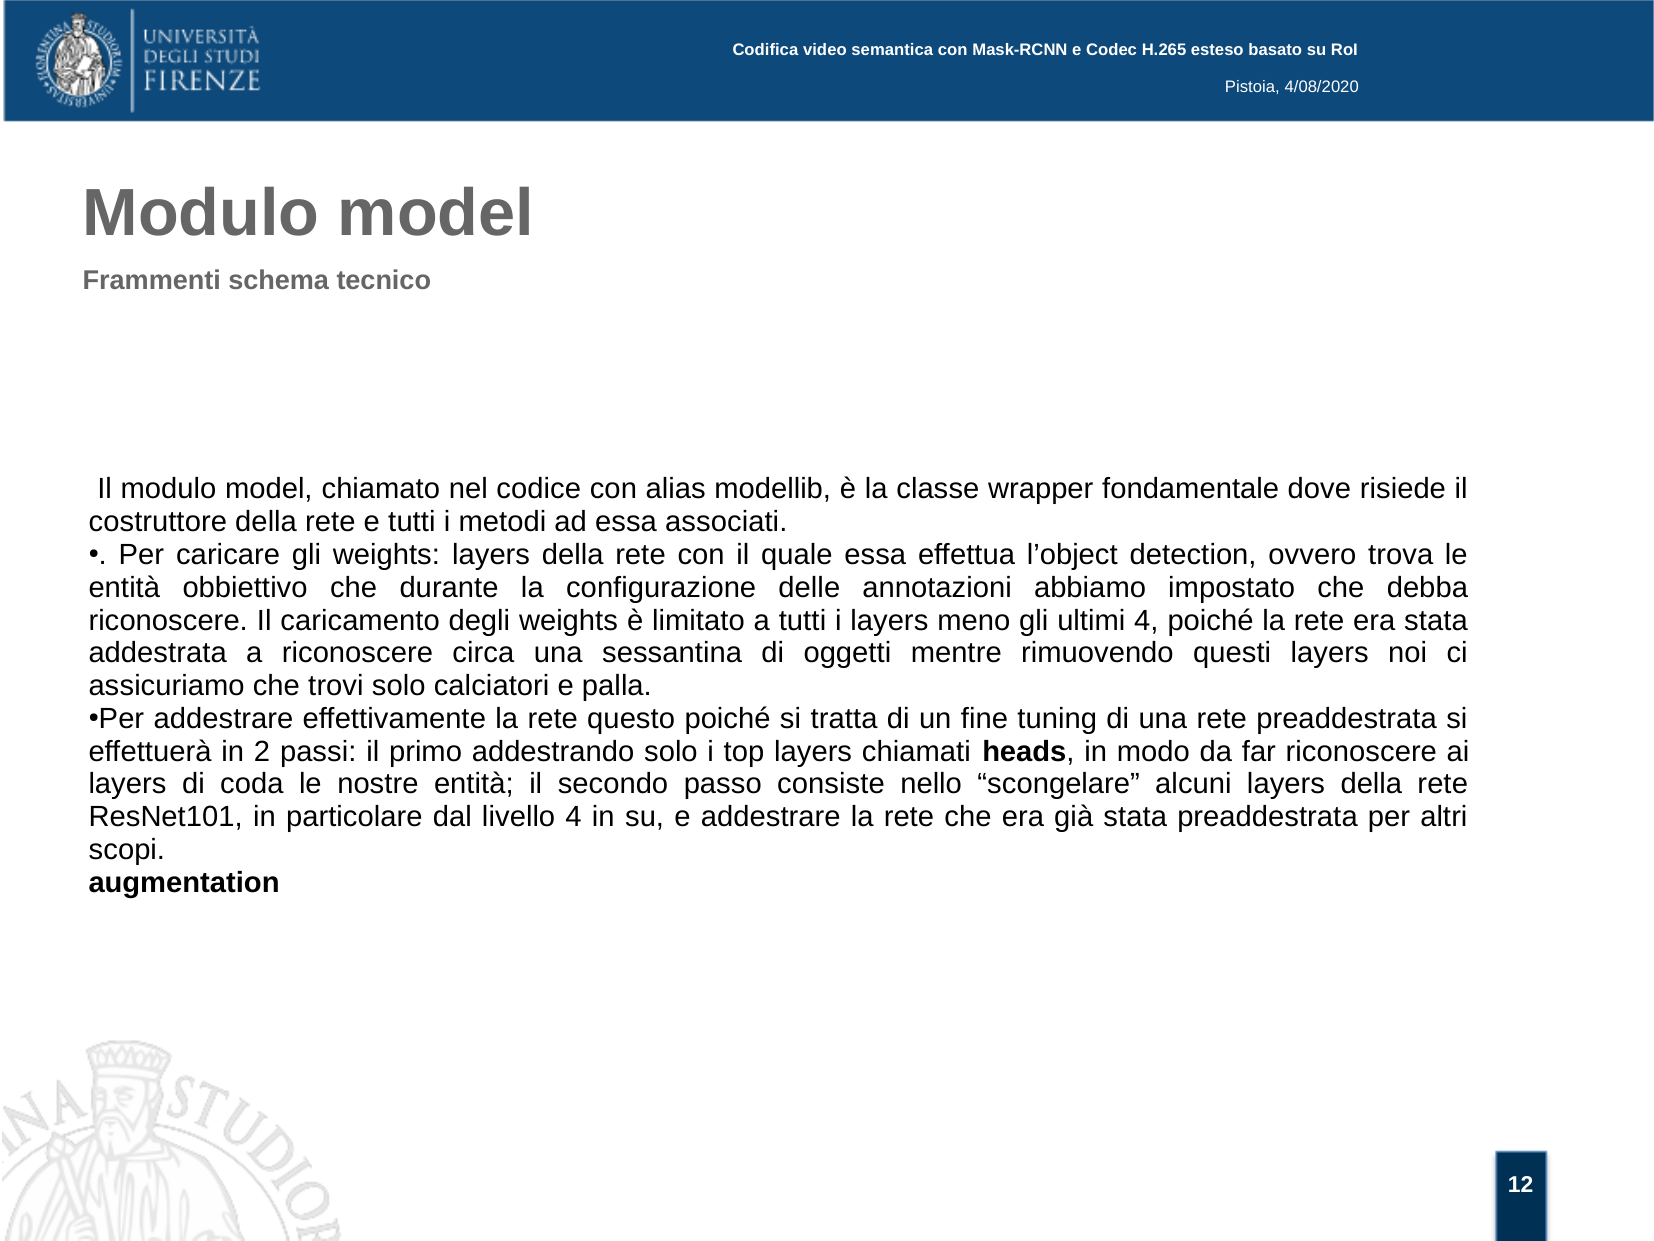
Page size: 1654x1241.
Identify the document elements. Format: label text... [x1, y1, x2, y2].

text_box Il modulo model, chiamato nel codice con alias modellib, è la classe wrapper fondamentale dove risiede il costruttore della rete e tutti i metodi ad essa associati. . Per caricare gli weights: layers della rete con il quale essa effettua l’object detection, ovvero trova le entità obbiettivo che durante la configurazione delle annotazioni abbiamo impostato che debba riconoscere. Il caricamento degli weights è limitato a tutti i layers meno gli ultimi 4, poiché la rete era stata addestrata a riconoscere circa una sessantina di oggetti mentre rimuovendo questi layers noi ci assicuriamo che trovi solo calciatori e palla. Per addestrare effettivamente la rete questo poiché si tratta di un fine tuning di una rete preaddestrata si effettuerà in 2 passi: il primo addestrando solo i top layers chiamati heads, in modo da far riconoscere ai layers di coda le nostre entità; il secondo passo consiste nello “scongelare” alcuni layers della rete ResNet101, in particolare dal livello 4 in su, e addestrare la rete che era già stata preaddestrata per altri scopi. augmentation [88, 324, 1477, 1046]
text_box Codifica video semantica con Mask-RCNN e Codec H.265 esteso basato su RoI Pistoia, 4/08/2020 [732, 29, 1595, 107]
text_box 12 [1505, 1160, 1536, 1208]
text_box Modulo model Frammenti schema tecnico [82, 137, 945, 296]
picture [2, 0, 1654, 1241]
